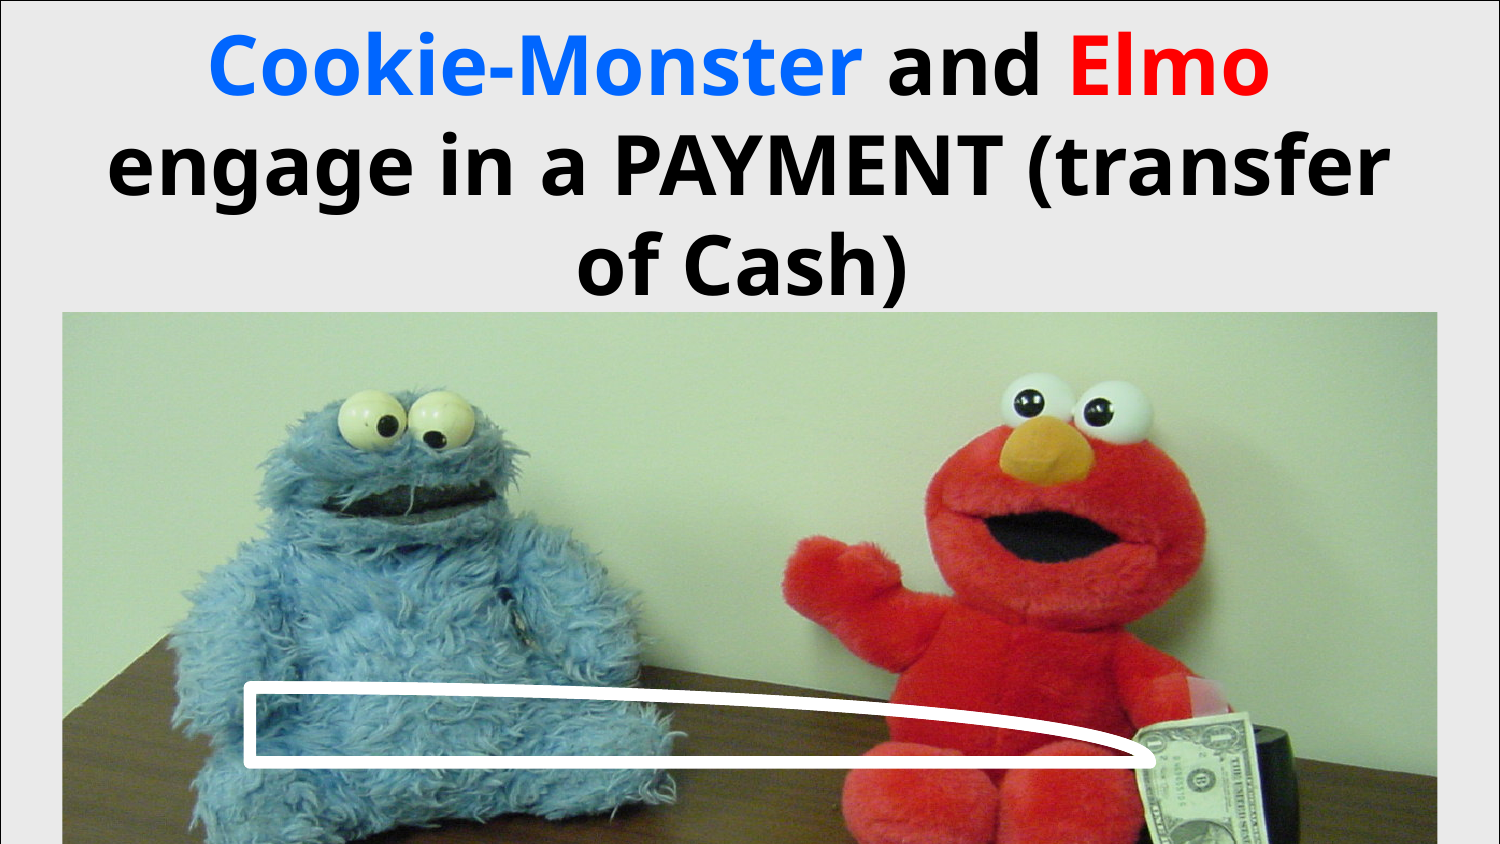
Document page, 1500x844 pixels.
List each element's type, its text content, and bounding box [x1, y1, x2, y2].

picture [62, 312, 1438, 844]
text_box Cookie-Monster and Elmo engage in a PAYMENT (transfer of Cash) [50, 37, 1450, 288]
text_box [0, 0, 1500, 844]
